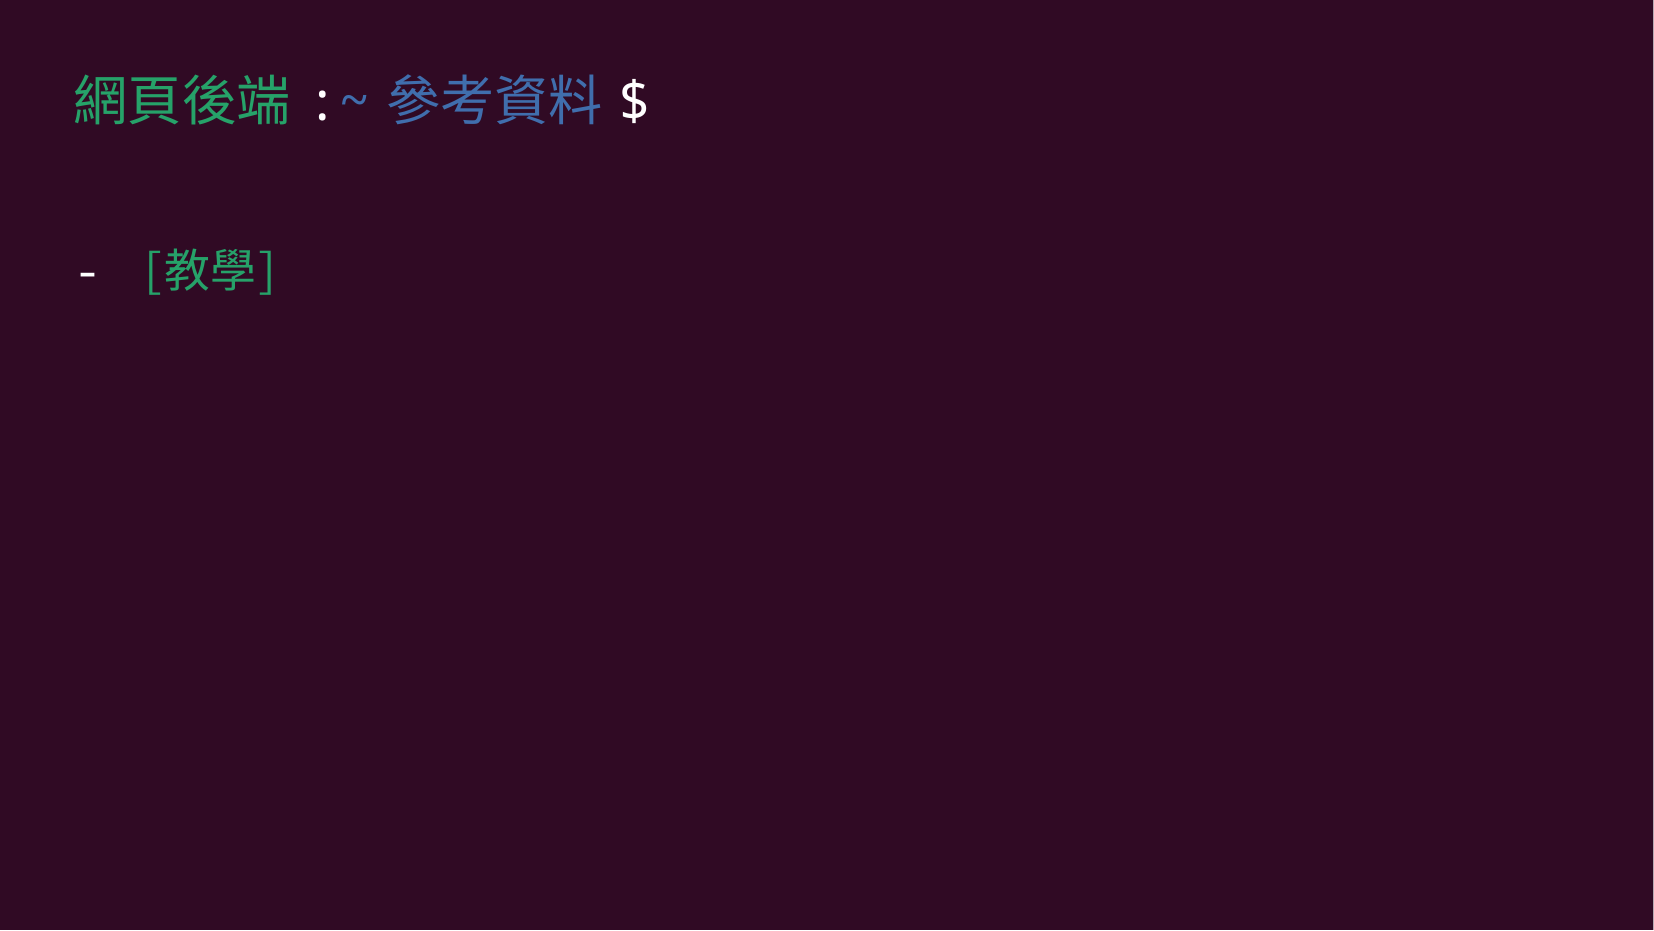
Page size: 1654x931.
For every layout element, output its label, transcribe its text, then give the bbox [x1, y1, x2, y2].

text_box - [教學] [59, 193, 1613, 672]
text_box 網頁後端:~參考資料$ [59, 55, 1201, 139]
